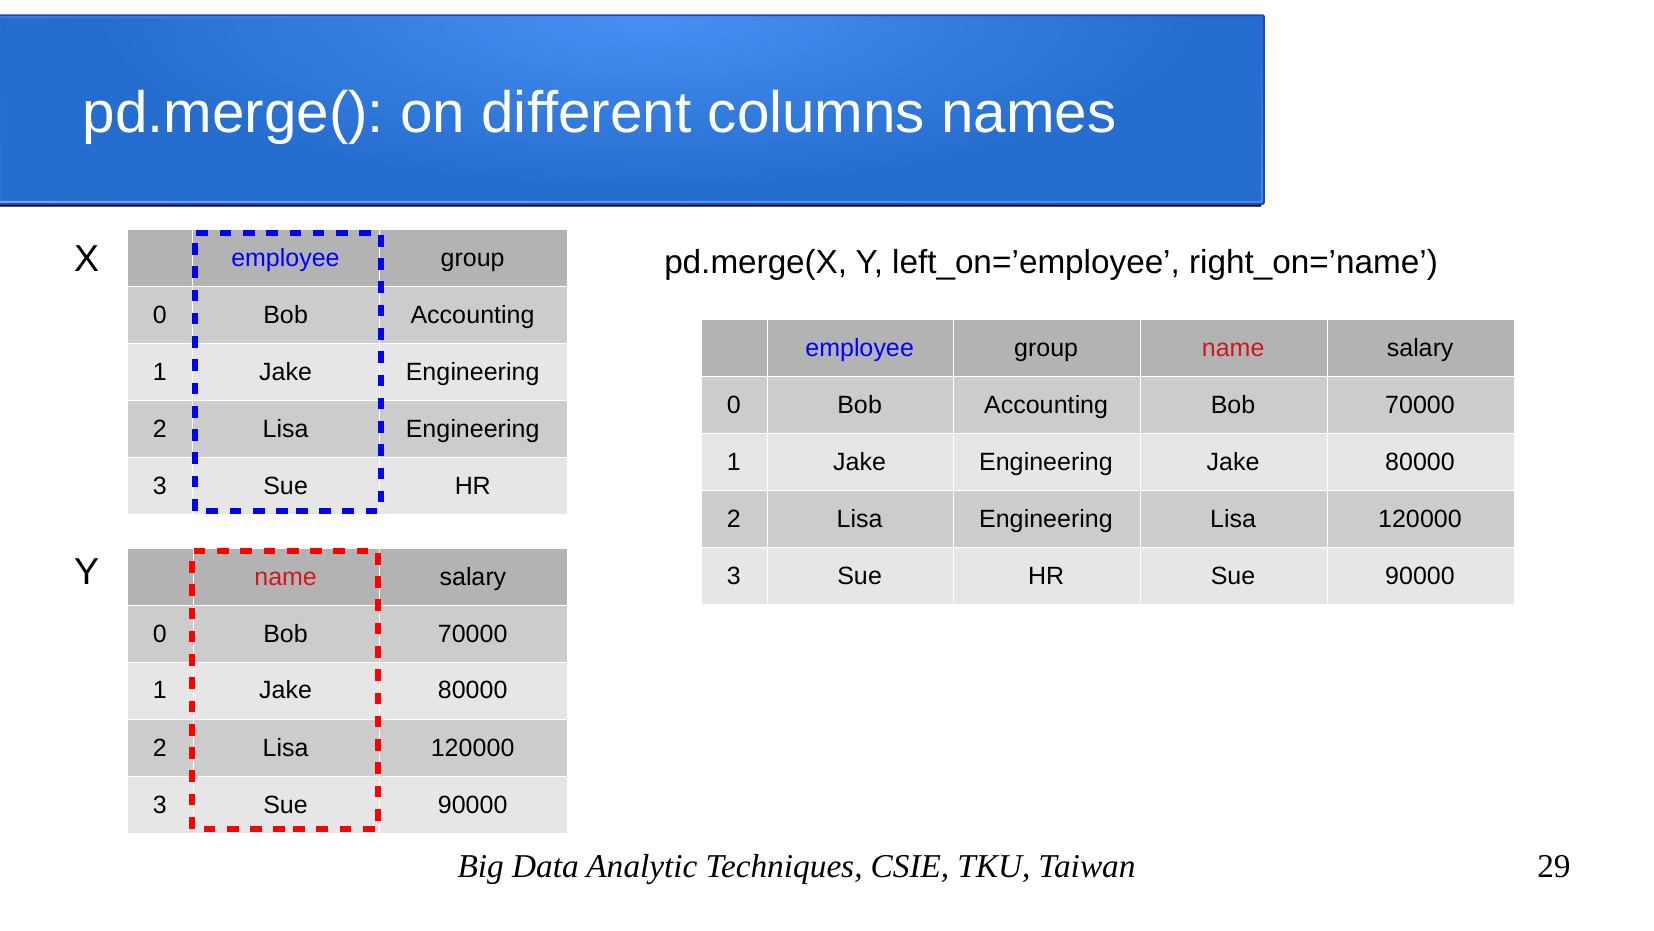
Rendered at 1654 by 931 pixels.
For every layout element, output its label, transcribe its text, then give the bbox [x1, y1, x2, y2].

table_header salary [1328, 320, 1514, 376]
table_cell 2 [702, 491, 767, 547]
table_cell Accounting [380, 287, 567, 343]
table_cell 120000 [380, 720, 567, 776]
table_cell Sue [193, 458, 379, 514]
table_header salary [380, 549, 567, 605]
table_header name [194, 549, 379, 605]
table_cell Engineering [954, 491, 1140, 547]
table_header [702, 320, 767, 376]
text_box Y [59, 543, 128, 601]
table_cell 90000 [380, 777, 567, 833]
table_cell Accounting [954, 377, 1140, 433]
table_header [128, 549, 193, 605]
table_cell Jake [1141, 434, 1327, 490]
table_header employee [768, 320, 953, 376]
table_cell Lisa [193, 401, 379, 457]
table_header employee [193, 230, 379, 286]
table_cell Lisa [194, 720, 379, 776]
table_header group [380, 230, 567, 286]
table_cell 1 [702, 434, 767, 490]
table_cell 0 [128, 606, 193, 662]
table_cell 120000 [1328, 491, 1514, 547]
table_cell 3 [702, 548, 767, 604]
table_cell 3 [128, 777, 193, 833]
table_cell Bob [194, 606, 379, 662]
table_header [128, 230, 192, 286]
text_box X [59, 230, 128, 288]
table_cell Engineering [380, 401, 567, 457]
table_cell HR [954, 548, 1140, 604]
table_cell 0 [128, 287, 192, 343]
title pd.merge(): on different columns names [82, 35, 1235, 189]
table_cell 1 [128, 344, 192, 400]
table_cell Bob [1141, 377, 1327, 433]
table_cell 2 [128, 720, 193, 776]
table_cell Lisa [768, 491, 953, 547]
table_cell 90000 [1328, 548, 1514, 604]
table_header group [954, 320, 1140, 376]
table_cell 70000 [1328, 377, 1514, 433]
table_cell Sue [194, 777, 379, 833]
table_cell Jake [768, 434, 953, 490]
table_cell 80000 [380, 663, 567, 719]
table_cell Jake [194, 663, 379, 719]
table_cell 0 [702, 377, 767, 433]
table_cell Sue [768, 548, 953, 604]
table_cell Engineering [380, 344, 567, 400]
table_cell Bob [768, 377, 953, 433]
table_cell Lisa [1141, 491, 1327, 547]
table_cell 2 [128, 401, 192, 457]
table_cell Bob [193, 287, 379, 343]
table_cell Engineering [954, 434, 1140, 490]
table_cell 80000 [1328, 434, 1514, 490]
table_header name [1141, 320, 1327, 376]
table_cell HR [380, 458, 567, 514]
table_cell 70000 [380, 606, 567, 662]
table_cell Jake [193, 344, 379, 400]
table_cell 3 [128, 458, 192, 514]
text_box pd.merge(X, Y, left_on=’employee’, right_on=’name’) [649, 236, 1489, 308]
table_cell 1 [128, 663, 193, 719]
table_cell Sue [1141, 548, 1327, 604]
